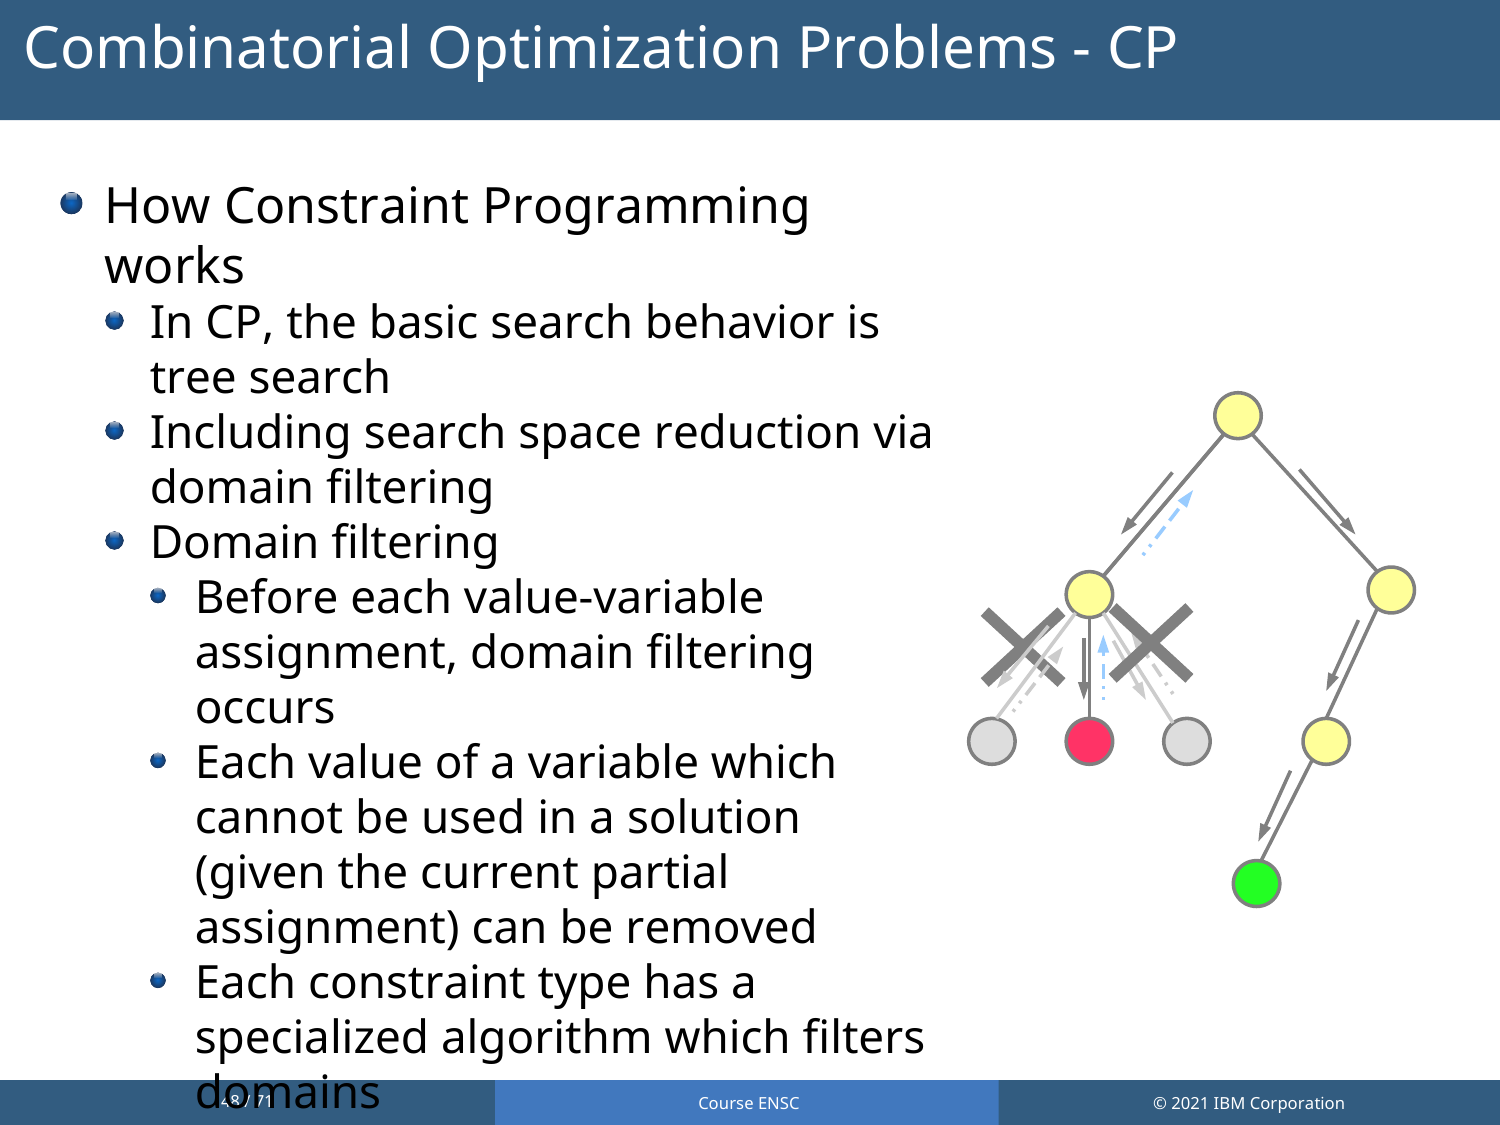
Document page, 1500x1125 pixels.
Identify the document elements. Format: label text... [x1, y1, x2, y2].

text_box [1066, 571, 1113, 618]
text_box [1368, 567, 1415, 613]
list How Constraint Programming works In CP, the basic search behavior is tree search Including search space reduction via domain filtering Domain filtering Before each value-variable assignment, domain filtering occurs Each value of a variable which cannot be used in a solution (given the current partial assignment) can be removed Each constraint type has a specialized algorithm which filters domains [45, 165, 953, 1125]
text_box [968, 718, 1016, 765]
text_box [1163, 718, 1211, 765]
text_box [1233, 860, 1280, 907]
text_box [1214, 392, 1262, 439]
text_box [1066, 718, 1113, 765]
text_box [1303, 718, 1350, 765]
title Combinatorial Optimization Problems - CP [0, 0, 1500, 121]
